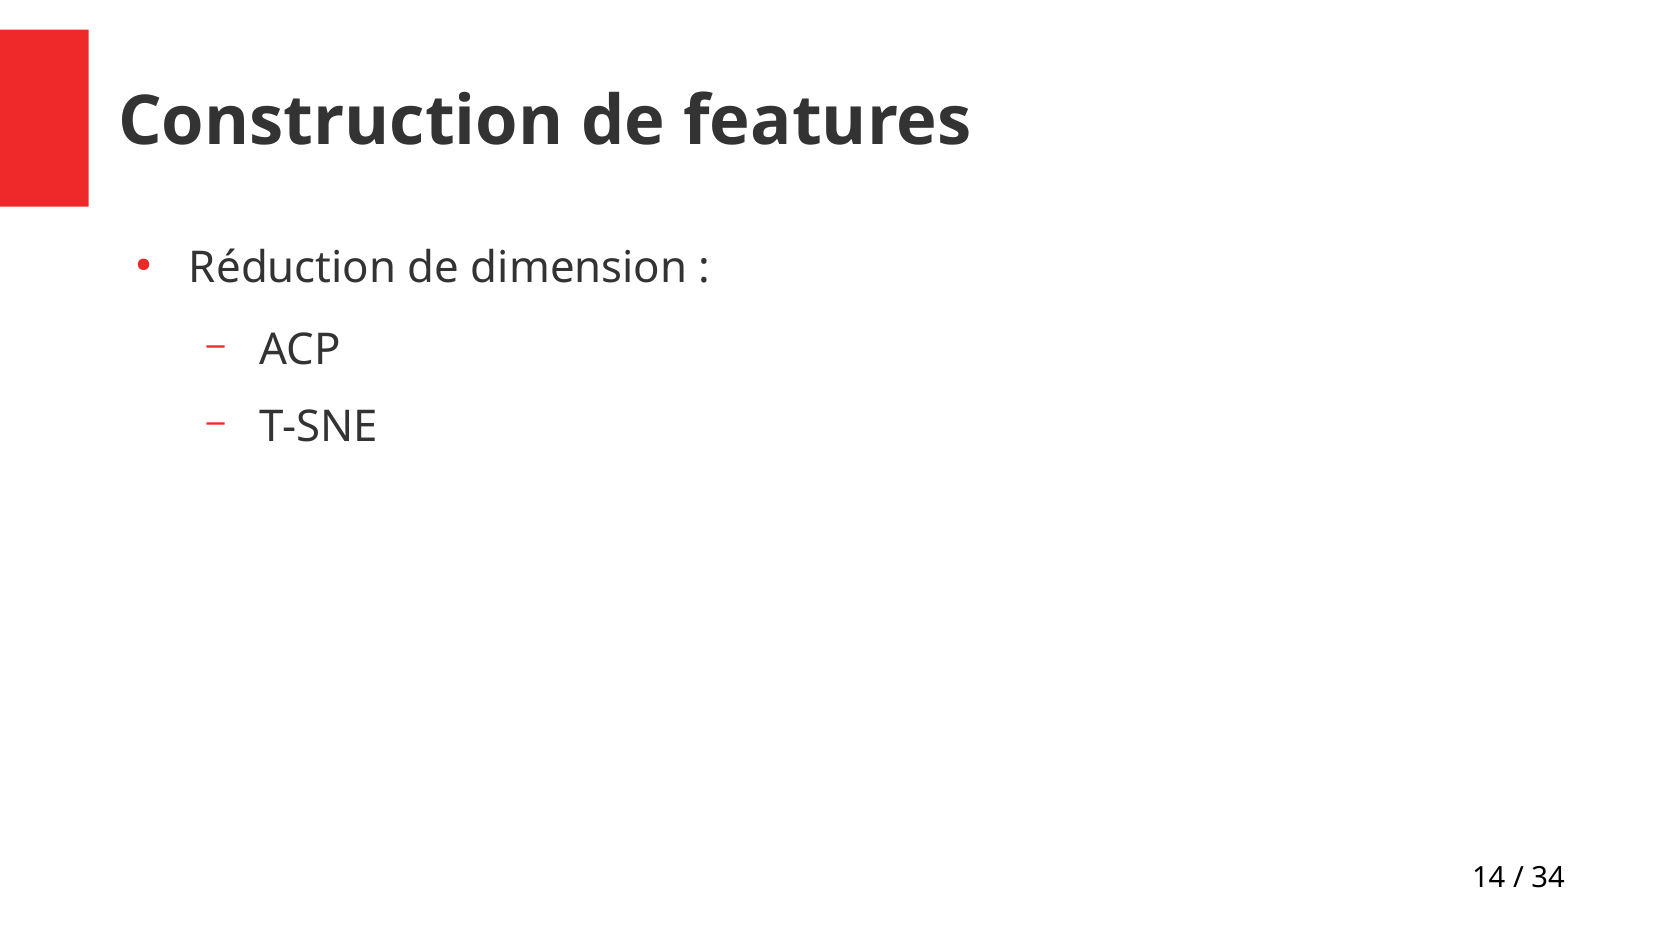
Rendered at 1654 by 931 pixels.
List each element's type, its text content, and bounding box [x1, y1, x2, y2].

title Construction de features [118, 29, 1595, 207]
list Réduction de dimension : ACP T-SNE [118, 236, 1595, 798]
